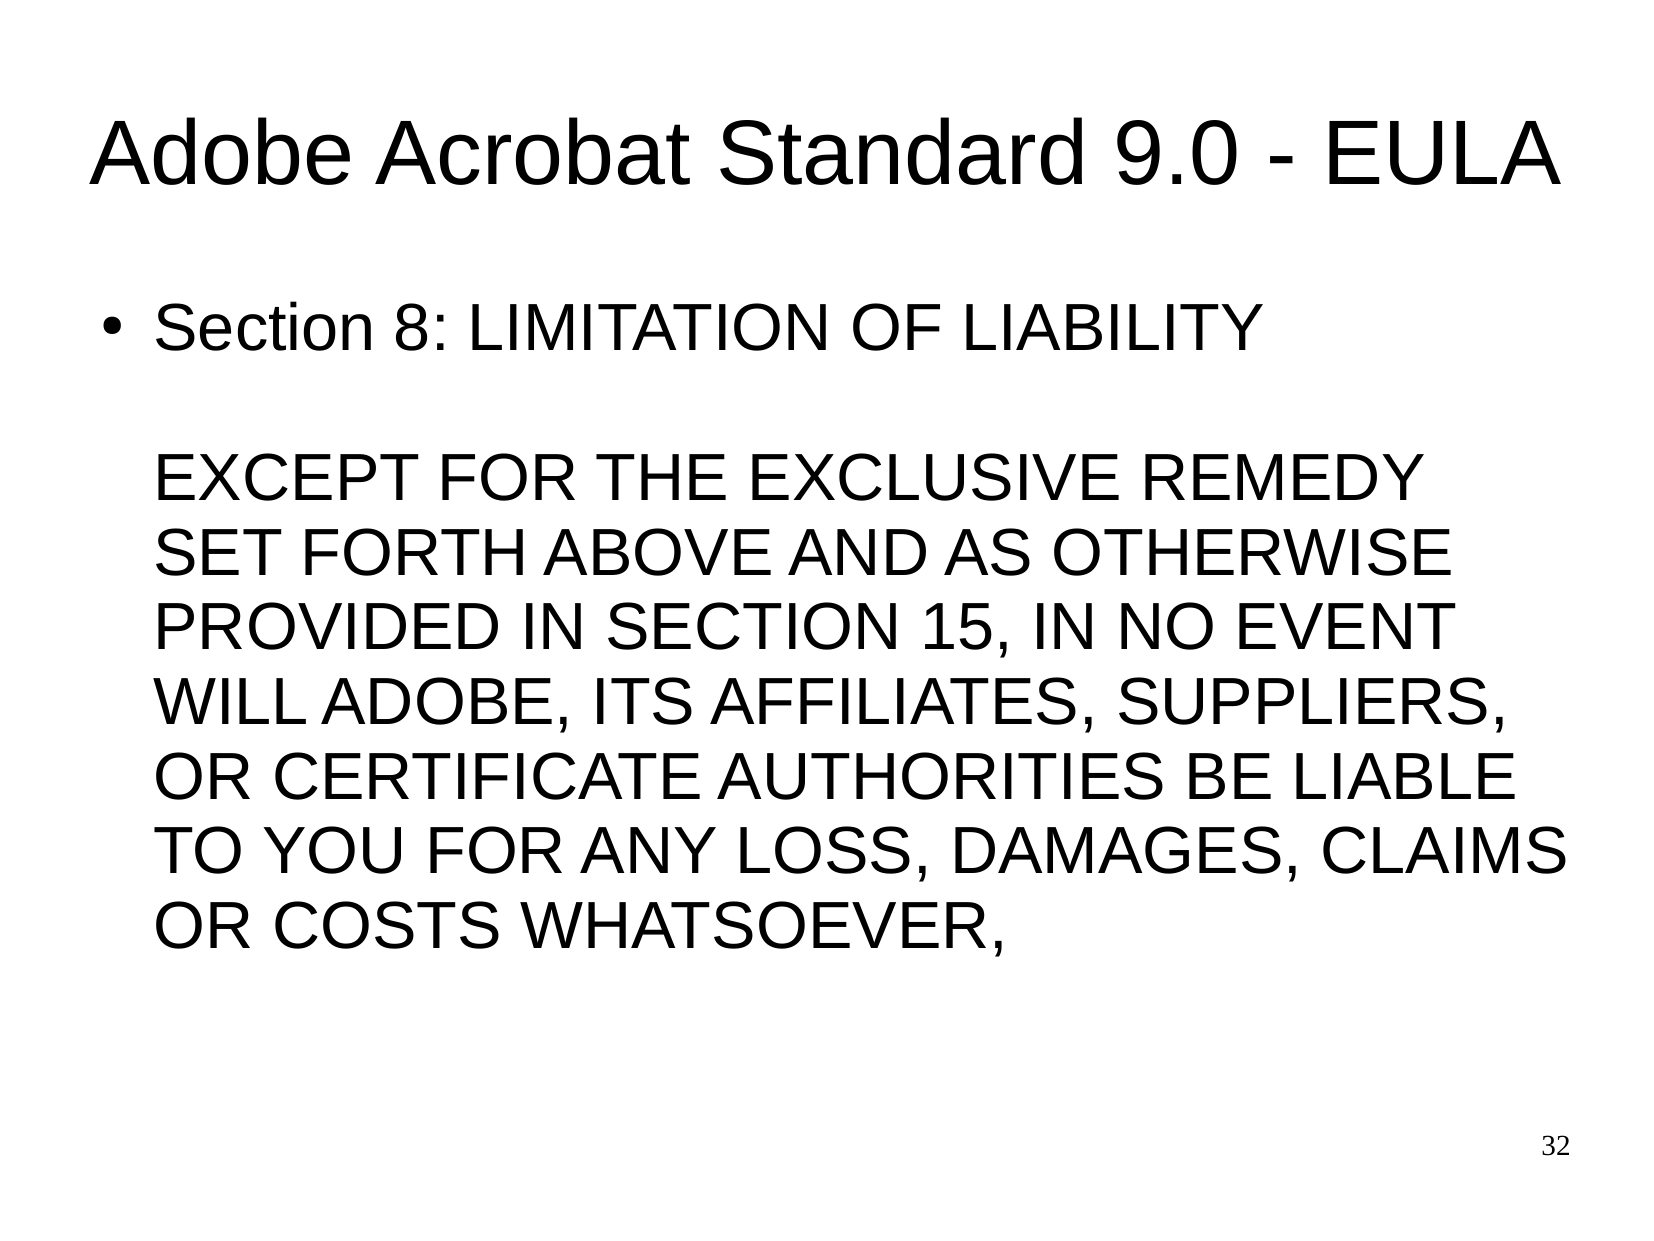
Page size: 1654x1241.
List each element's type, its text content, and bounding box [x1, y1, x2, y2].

title Adobe Acrobat Standard 9.0 - EULA [82, 49, 1571, 257]
list Section 8: LIMITATION OF LIABILITY EXCEPT FOR THE EXCLUSIVE REMEDY SET FORTH ABOVE AND AS OTHERWISE PROVIDED IN SECTION 15, IN NO EVENT WILL ADOBE, ITS AFFILIATES, SUPPLIERS, OR CERTIFICATE AUTHORITIES BE LIABLE TO YOU FOR ANY LOSS, DAMAGES, CLAIMS OR COSTS WHATSOEVER, [82, 290, 1571, 1094]
